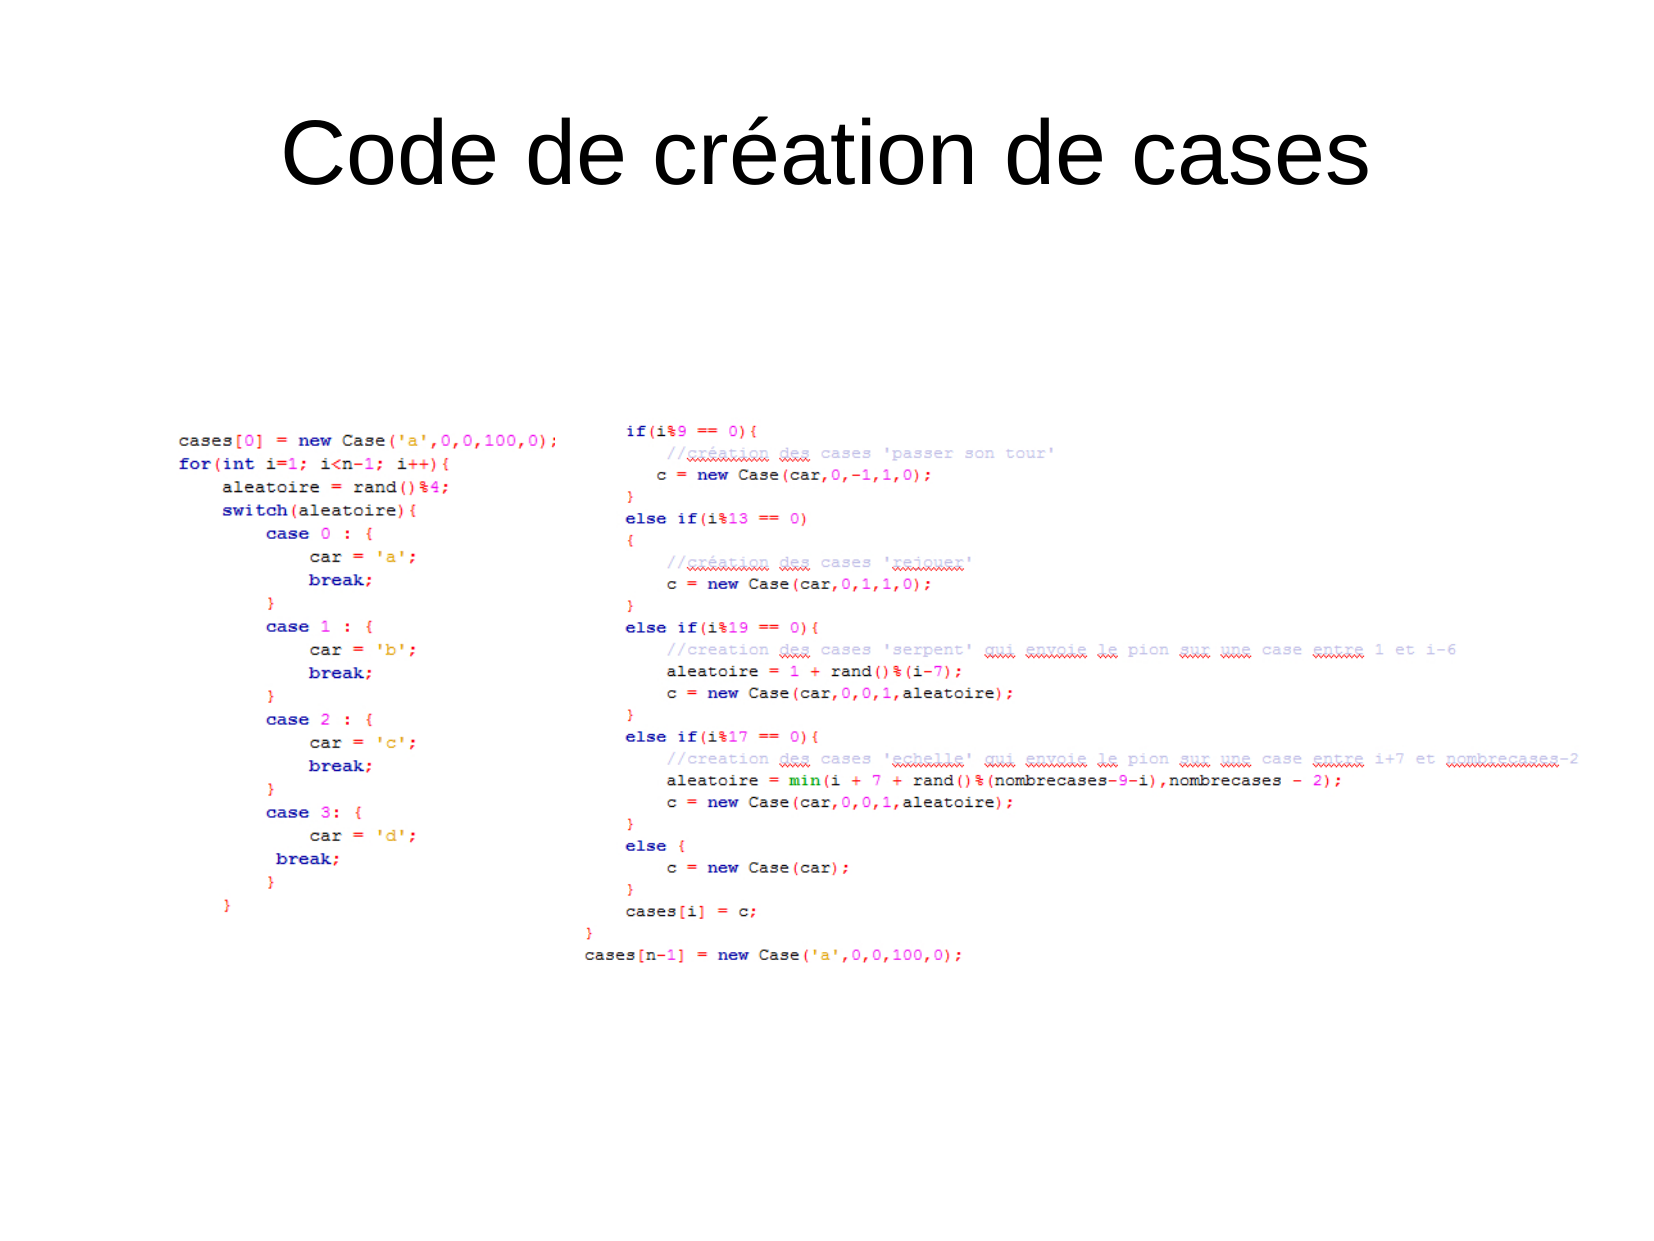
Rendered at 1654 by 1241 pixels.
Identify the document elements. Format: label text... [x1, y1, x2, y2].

title Code de création de cases [82, 49, 1571, 257]
picture [143, 417, 1595, 969]
